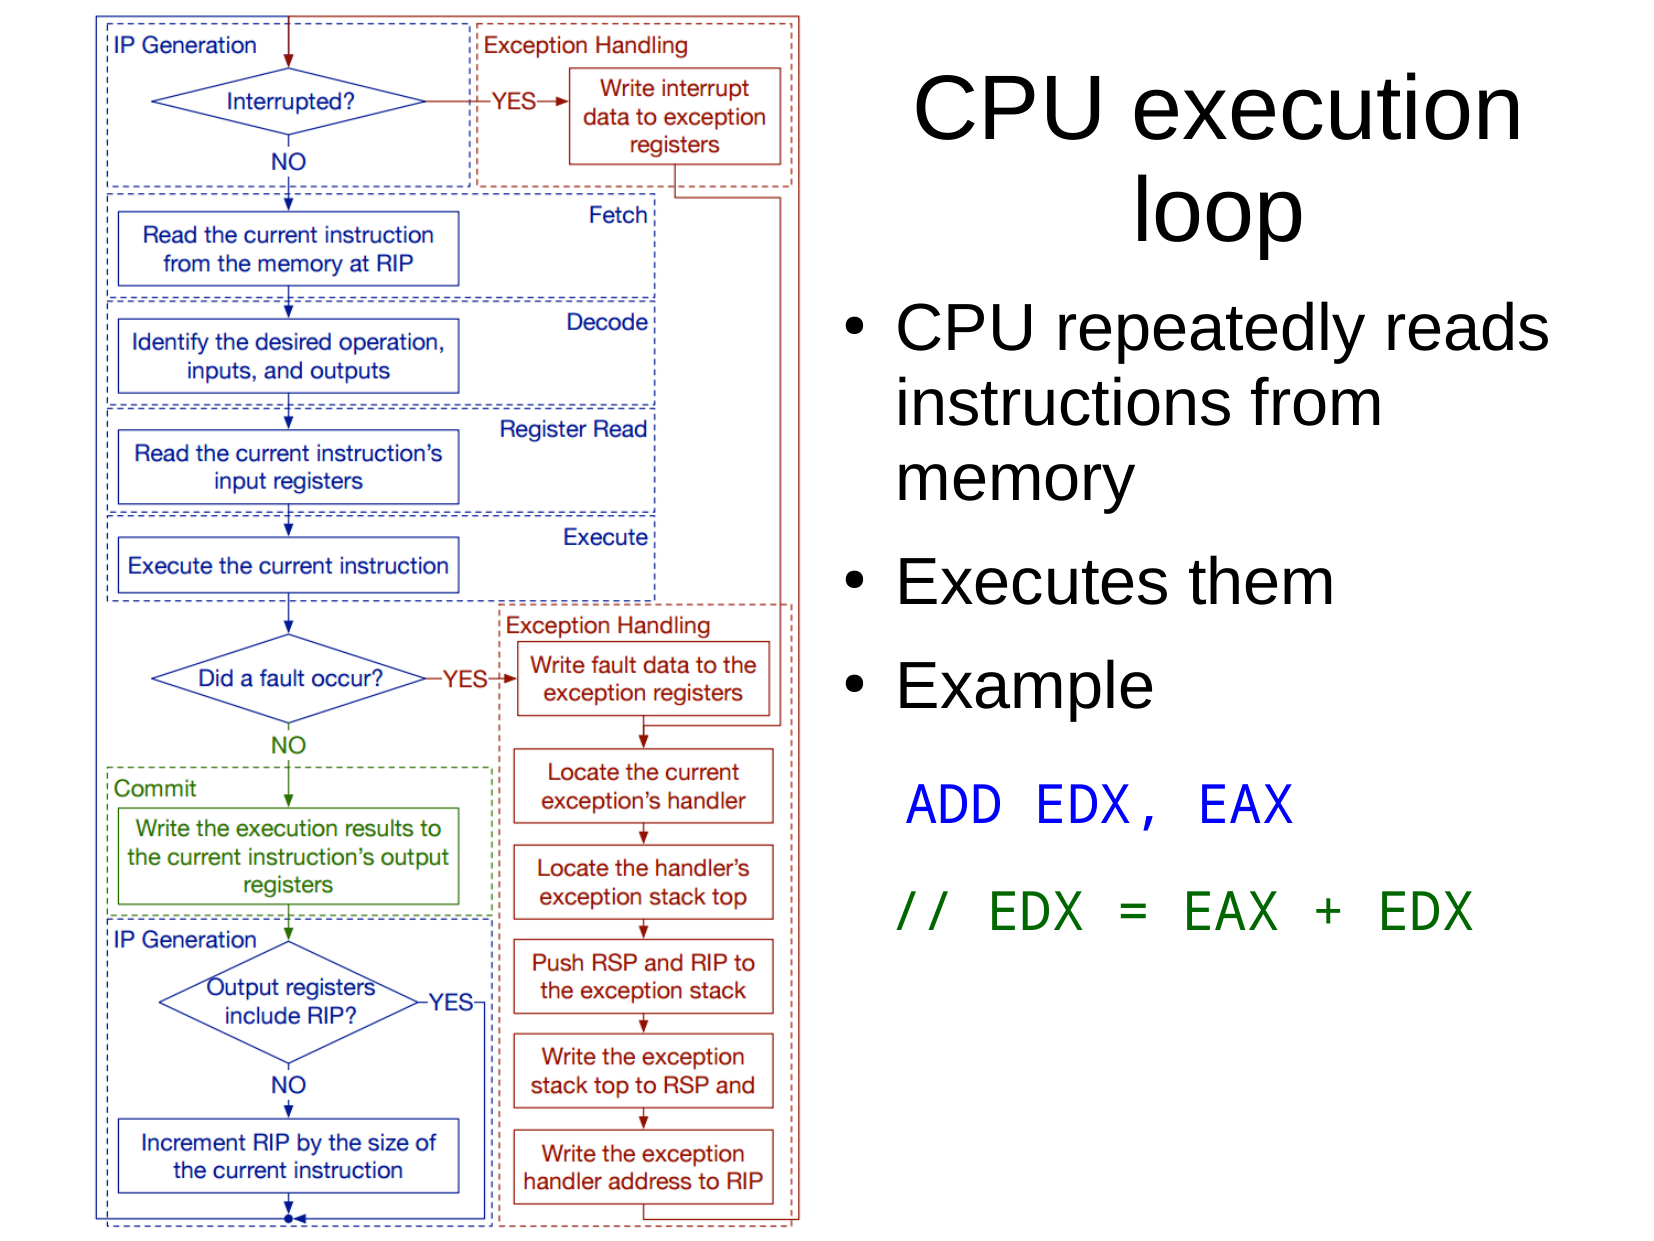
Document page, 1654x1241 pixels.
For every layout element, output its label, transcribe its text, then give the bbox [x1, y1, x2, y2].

list CPU repeatedly reads instructions from memory Executes them Example ADD EDX, EAX // EDX = EAX + EDX [825, 290, 1571, 1010]
title CPU execution loop [862, 55, 1576, 263]
picture [75, 0, 817, 1241]
